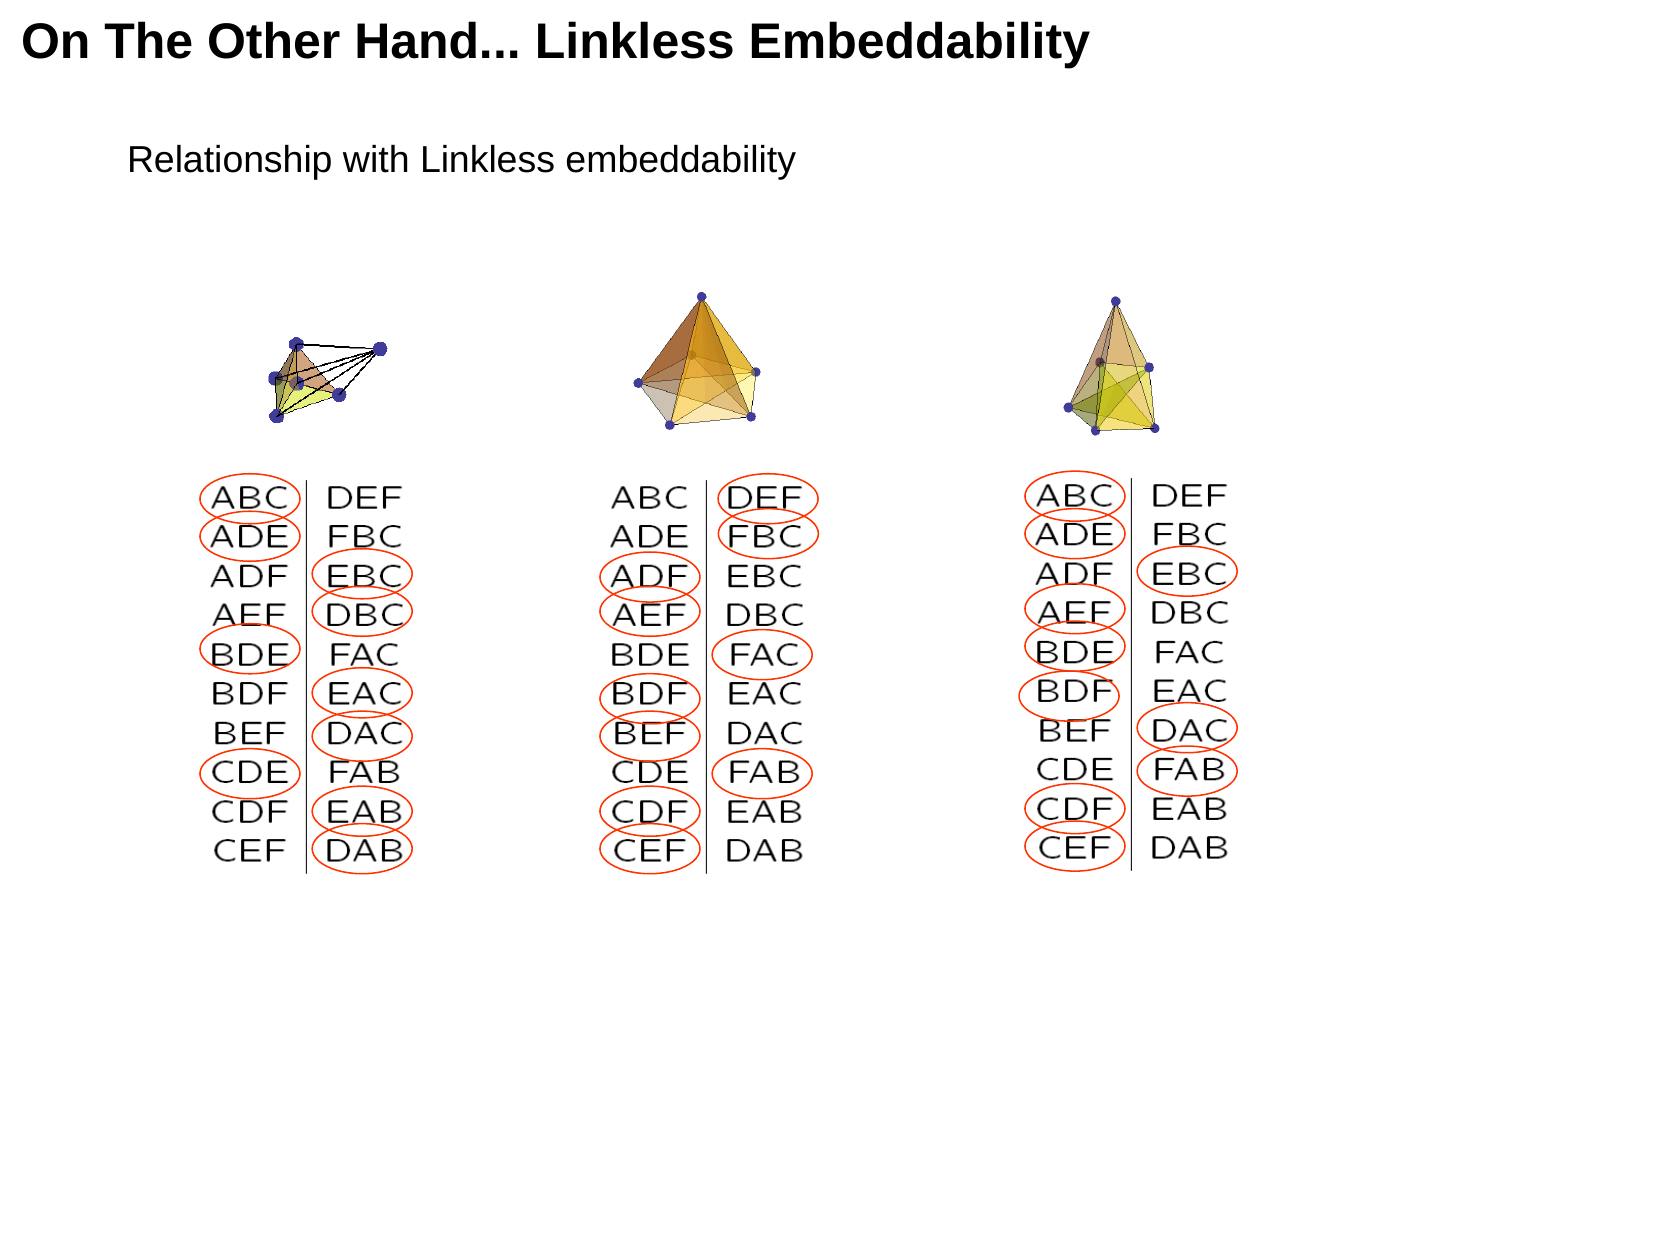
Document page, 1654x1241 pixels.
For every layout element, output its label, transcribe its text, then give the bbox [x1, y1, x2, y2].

text_box On The Other Hand... Linkless Embeddability [6, 6, 1654, 79]
picture [600, 262, 788, 451]
picture [201, 519, 299, 560]
picture [1026, 585, 1124, 626]
picture [1025, 816, 1038, 839]
picture [1026, 472, 1124, 513]
picture [1025, 654, 1055, 682]
picture [601, 675, 699, 716]
picture [621, 712, 679, 722]
picture [201, 750, 299, 797]
picture [1014, 268, 1203, 456]
picture [622, 825, 678, 835]
text_box Relationship with Linkless embeddability [112, 130, 810, 188]
picture [1046, 822, 1104, 832]
picture [600, 819, 613, 841]
picture [1025, 471, 1057, 489]
picture [719, 475, 817, 515]
picture [1047, 510, 1103, 520]
picture [601, 596, 699, 635]
picture [161, 228, 462, 884]
picture [808, 504, 819, 528]
picture [1025, 672, 1118, 720]
picture [601, 719, 699, 760]
picture [201, 475, 299, 516]
picture [1046, 622, 1104, 632]
picture [720, 518, 817, 557]
picture [783, 473, 819, 494]
picture [1026, 829, 1124, 870]
picture [601, 787, 699, 828]
picture [600, 706, 613, 729]
picture [736, 510, 800, 522]
picture [1025, 504, 1038, 526]
picture [618, 588, 682, 601]
picture [1025, 616, 1038, 639]
picture [1026, 629, 1124, 670]
picture [1025, 471, 1244, 882]
picture [1026, 517, 1124, 557]
picture [600, 473, 819, 884]
picture [1026, 785, 1124, 826]
picture [221, 513, 279, 522]
picture [201, 625, 299, 672]
picture [600, 584, 610, 604]
picture [601, 553, 699, 592]
picture [601, 832, 699, 872]
